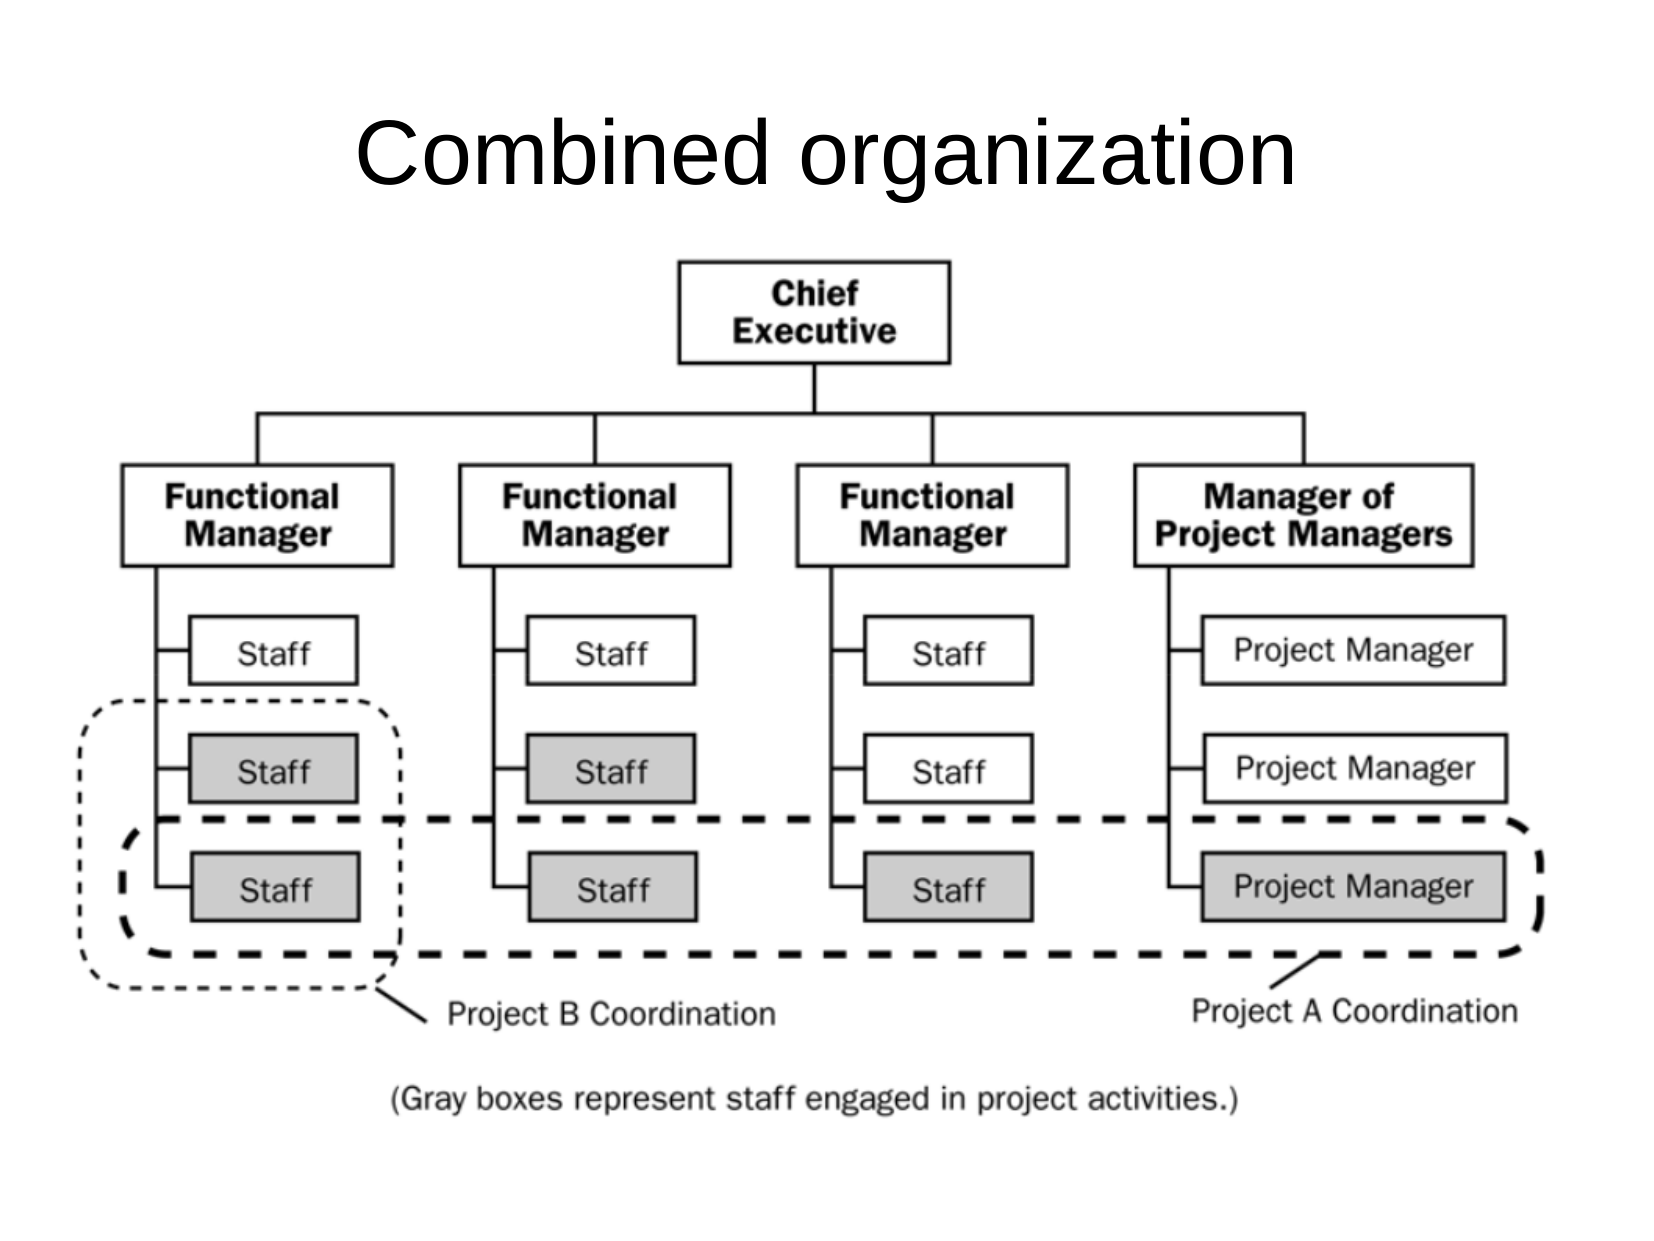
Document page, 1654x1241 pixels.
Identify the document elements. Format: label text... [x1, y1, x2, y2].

picture [63, 246, 1571, 1134]
title Combined organization [82, 49, 1571, 246]
